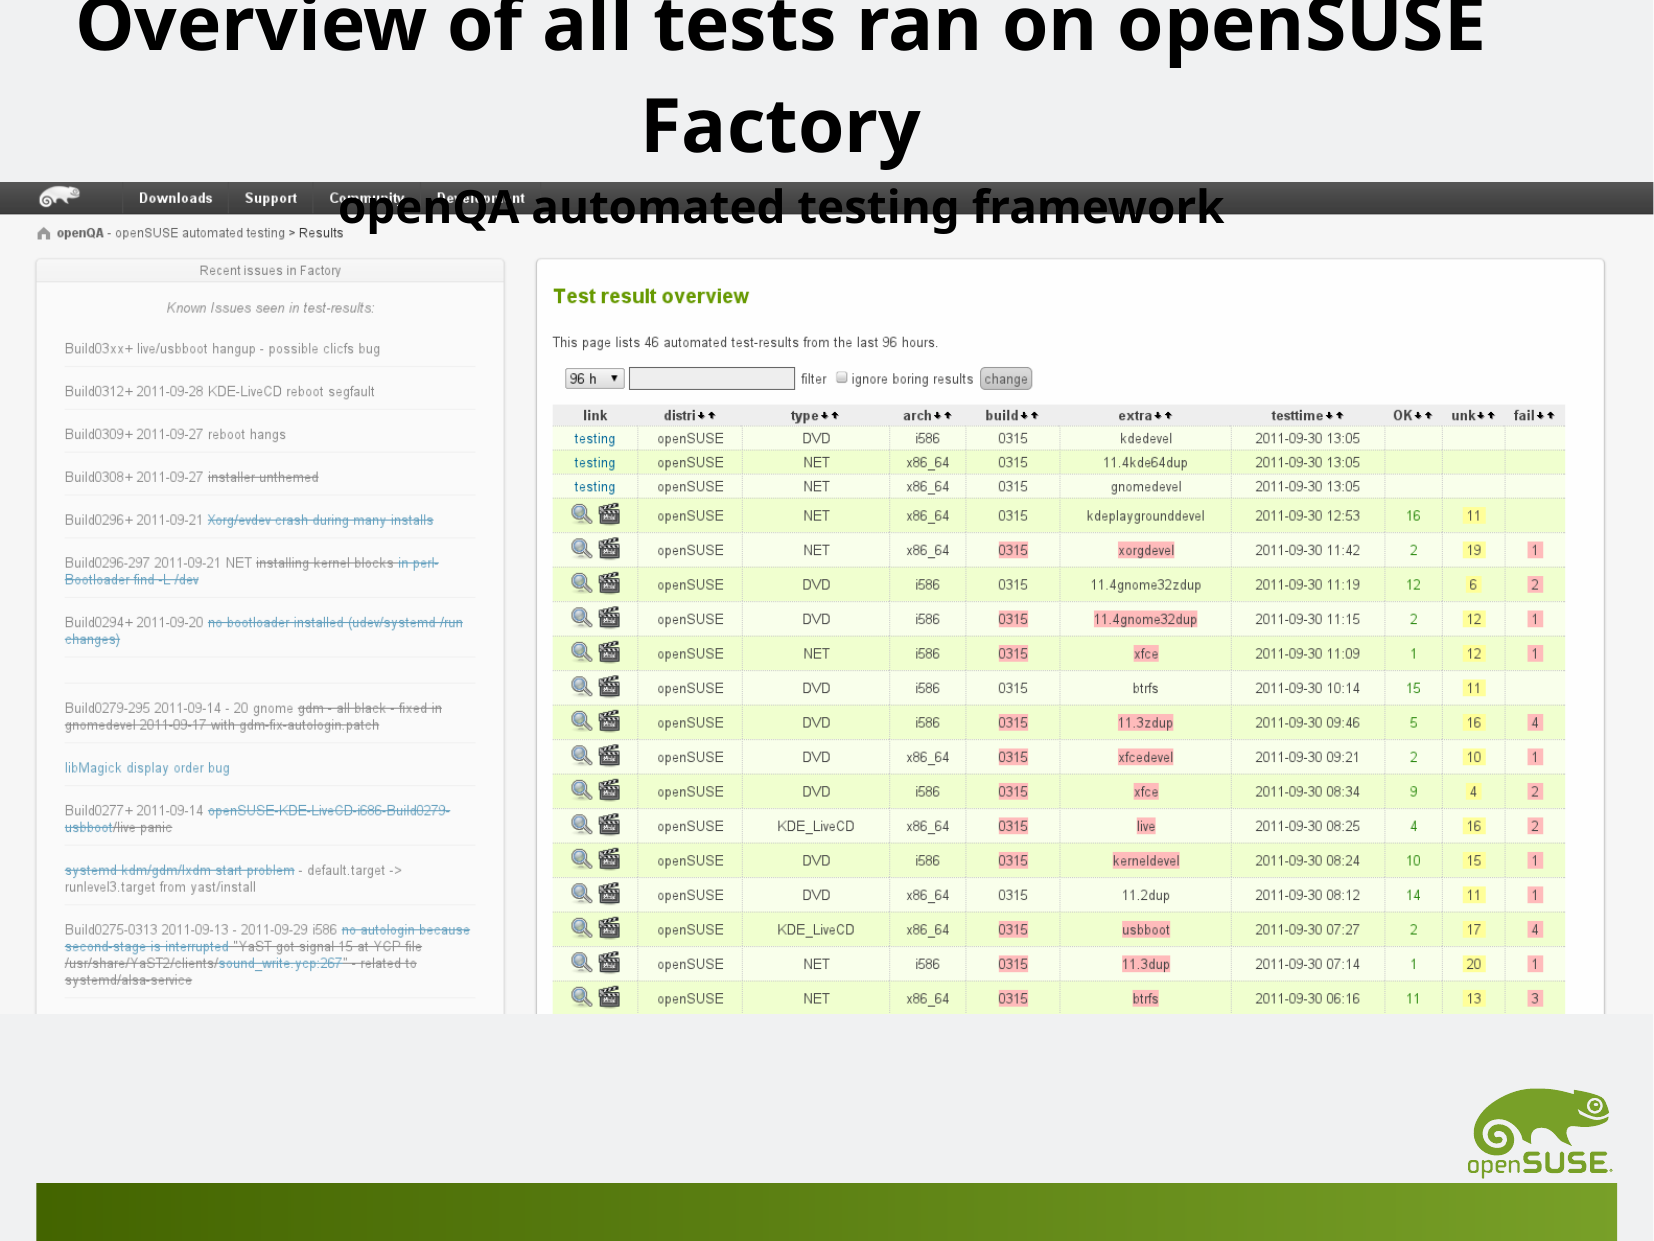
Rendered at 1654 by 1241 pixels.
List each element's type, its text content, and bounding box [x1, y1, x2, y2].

picture [569, 208, 579, 218]
picture [376, 208, 386, 218]
picture [462, 208, 478, 218]
picture [540, 211, 548, 218]
picture [1018, 211, 1026, 218]
picture [691, 211, 699, 218]
picture [939, 208, 949, 218]
title Overview of all tests ran on openSUSE Factory openQA automated testing framework [75, 0, 1654, 208]
picture [617, 208, 627, 218]
picture [0, 0, 1654, 1241]
picture [1156, 208, 1166, 218]
picture [765, 208, 775, 218]
picture [347, 208, 357, 218]
